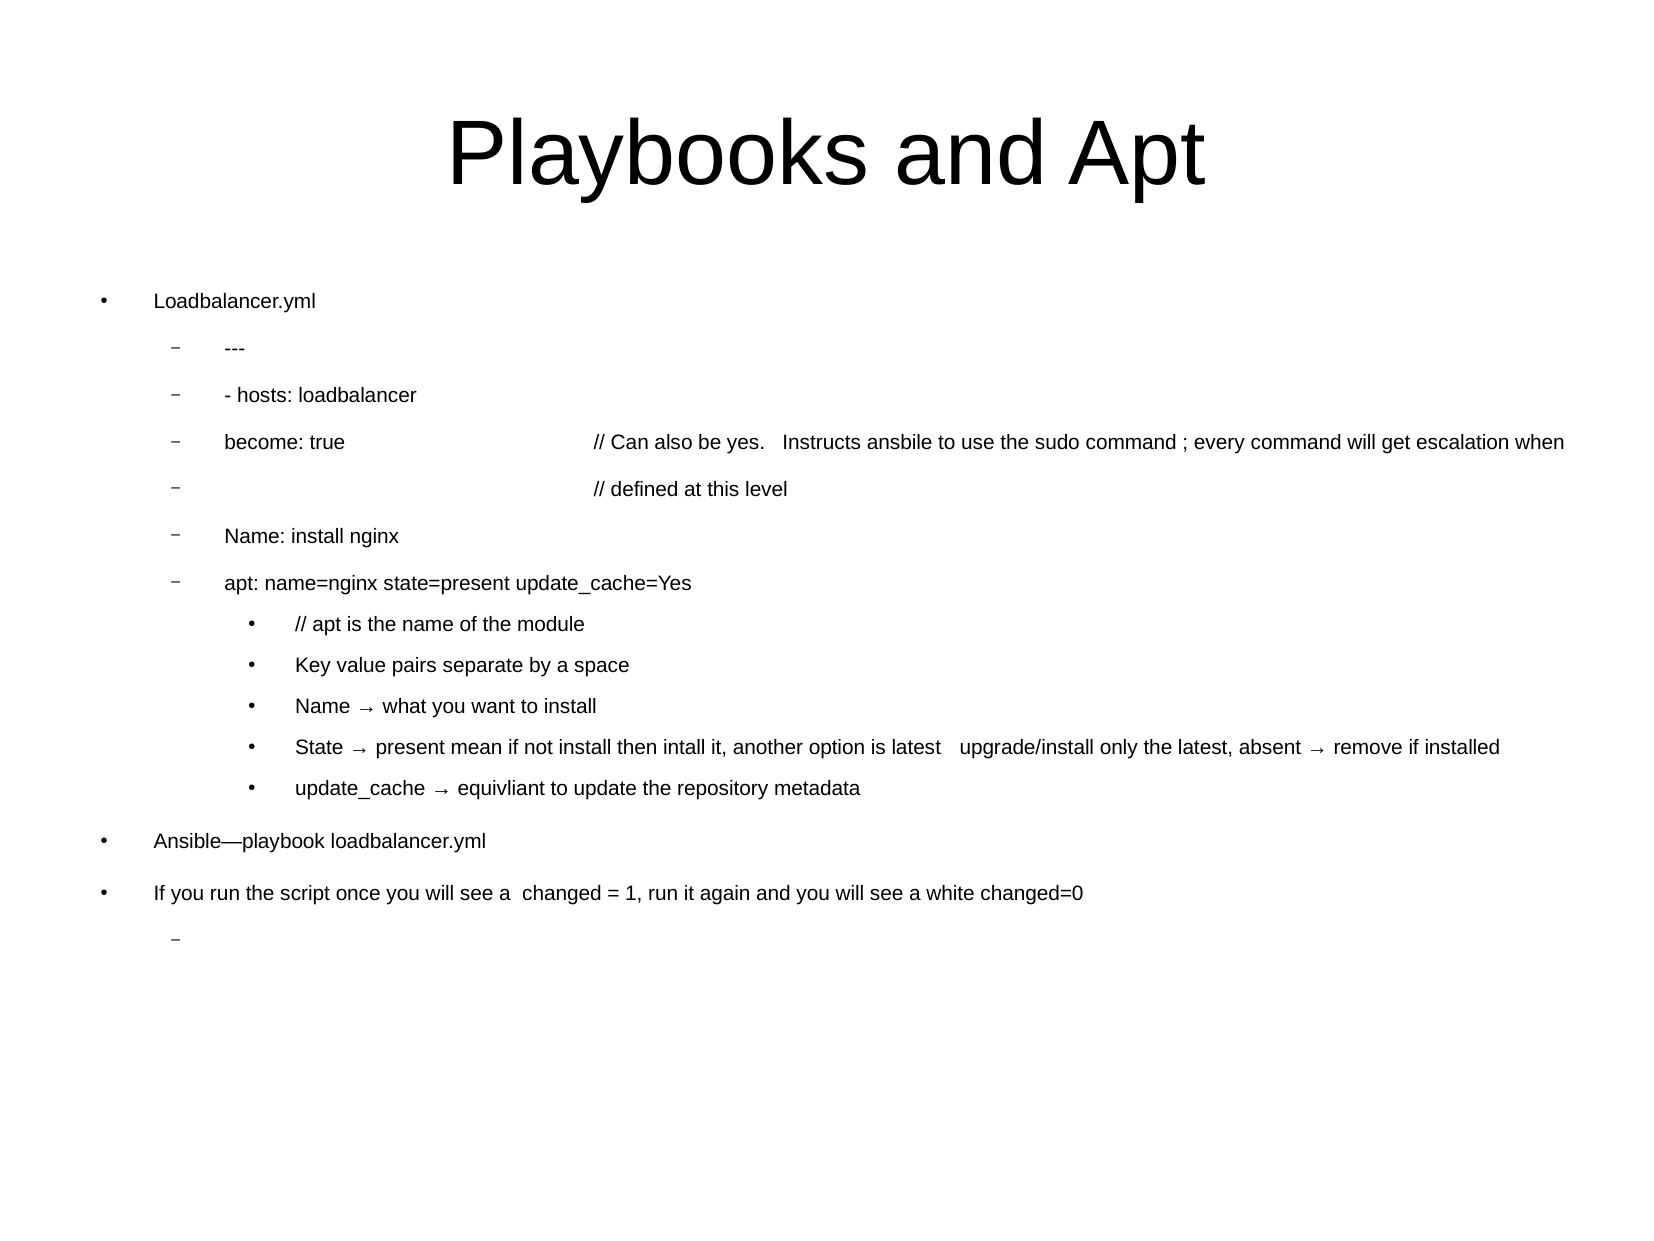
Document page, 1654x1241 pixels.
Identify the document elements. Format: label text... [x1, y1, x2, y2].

list Loadbalancer.yml --- - hosts: loadbalancer become: true // Can also be yes. Instructs ansbile to use the sudo command ; every command will get escalation when // defined at this level Name: install nginx apt: name=nginx state=present update_cache=Yes // apt is the name of the module Key value pairs separate by a space Name → what you want to install State → present mean if not install then intall it, another option is latest upgrade/install only the latest, absent → remove if installed update_cache → equivliant to update the repository metadata Ansible—playbook loadbalancer.yml If you run the script once you will see a changed = 1, run it again and you will see a white changed=0 [82, 290, 1571, 1205]
title Playbooks and Apt [82, 49, 1571, 257]
